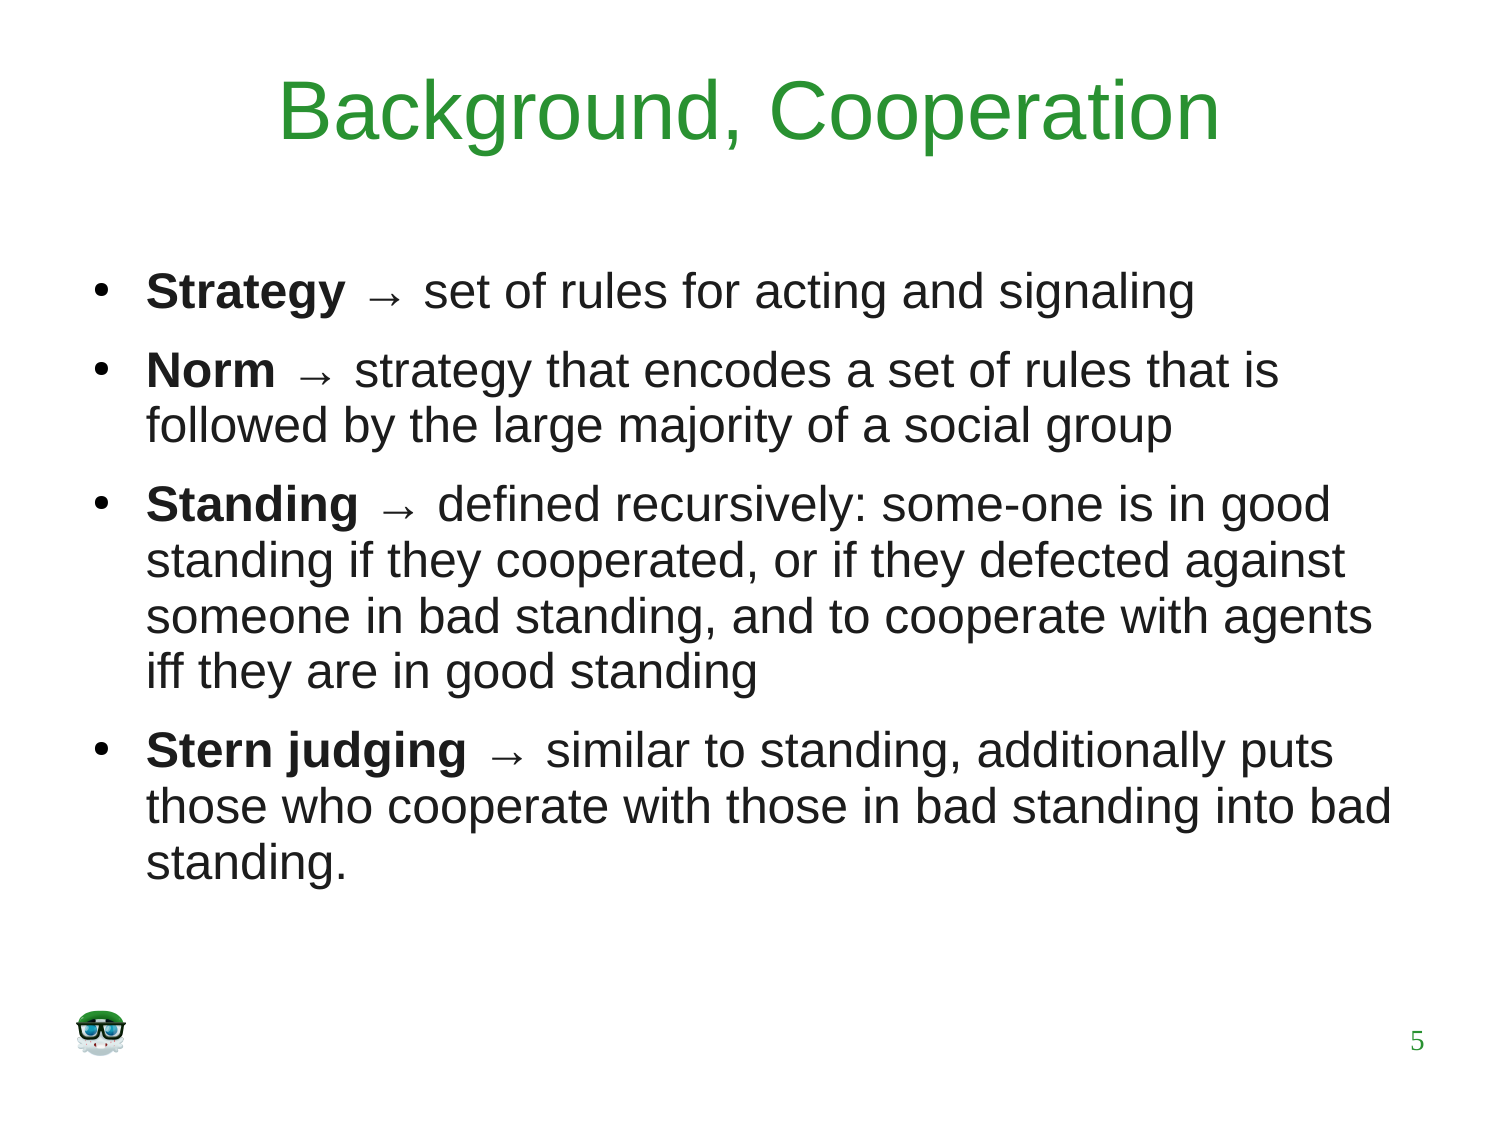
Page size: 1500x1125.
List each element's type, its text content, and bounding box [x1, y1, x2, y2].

list Strategy → set of rules for acting and signaling Norm → strategy that encodes a set of rules that is followed by the large majority of a social group Standing → defined recursively: some-one is in good standing if they cooperated, or if they defected against someone in bad standing, and to cooperate with agents iff they are in good standing Stern judging → similar to standing, additionally puts those who cooperate with those in bad standing into bad standing. [75, 263, 1425, 916]
title Background, Cooperation [75, 44, 1425, 178]
picture [75, 1008, 127, 1060]
